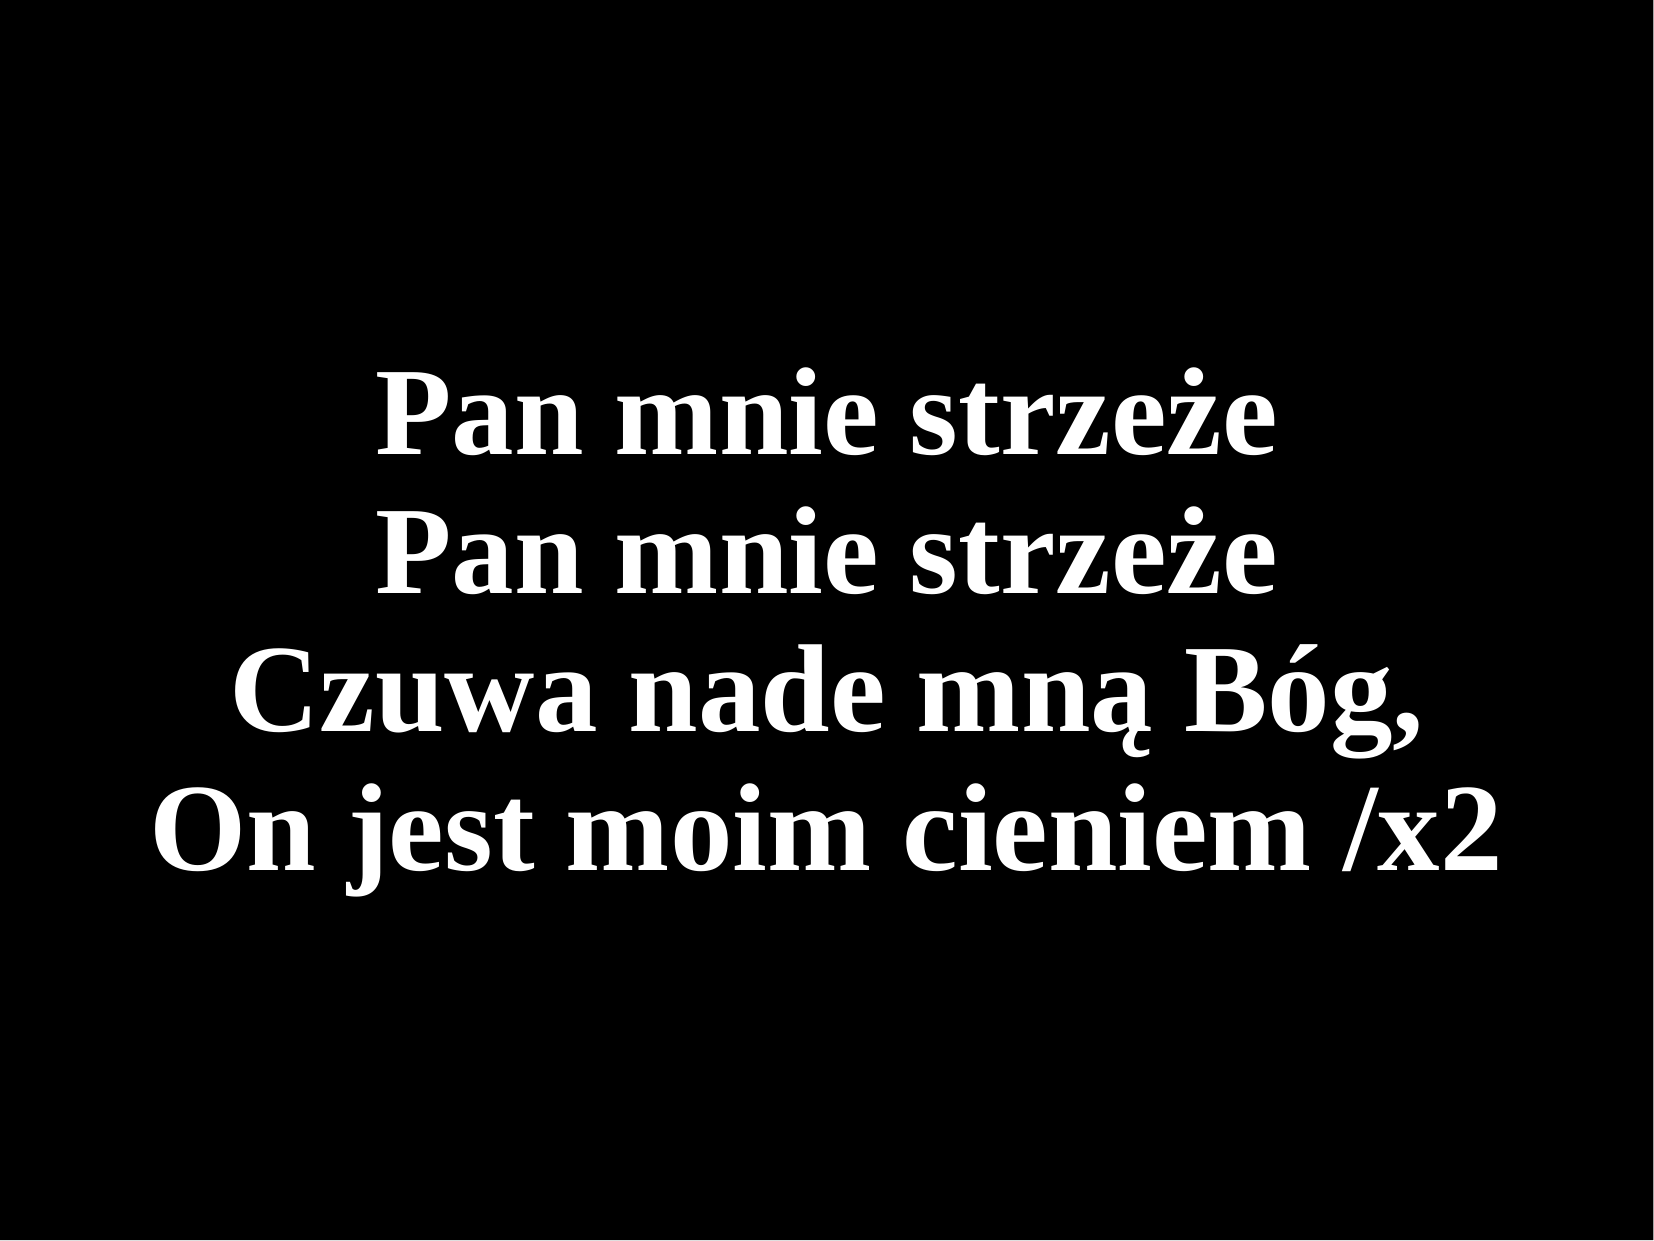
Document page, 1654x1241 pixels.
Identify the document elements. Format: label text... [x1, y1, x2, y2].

title Pan mnie strzeże Pan mnie strzeże Czuwa nade mną Bóg, On jest moim cieniem /x2 [0, 0, 1654, 1241]
